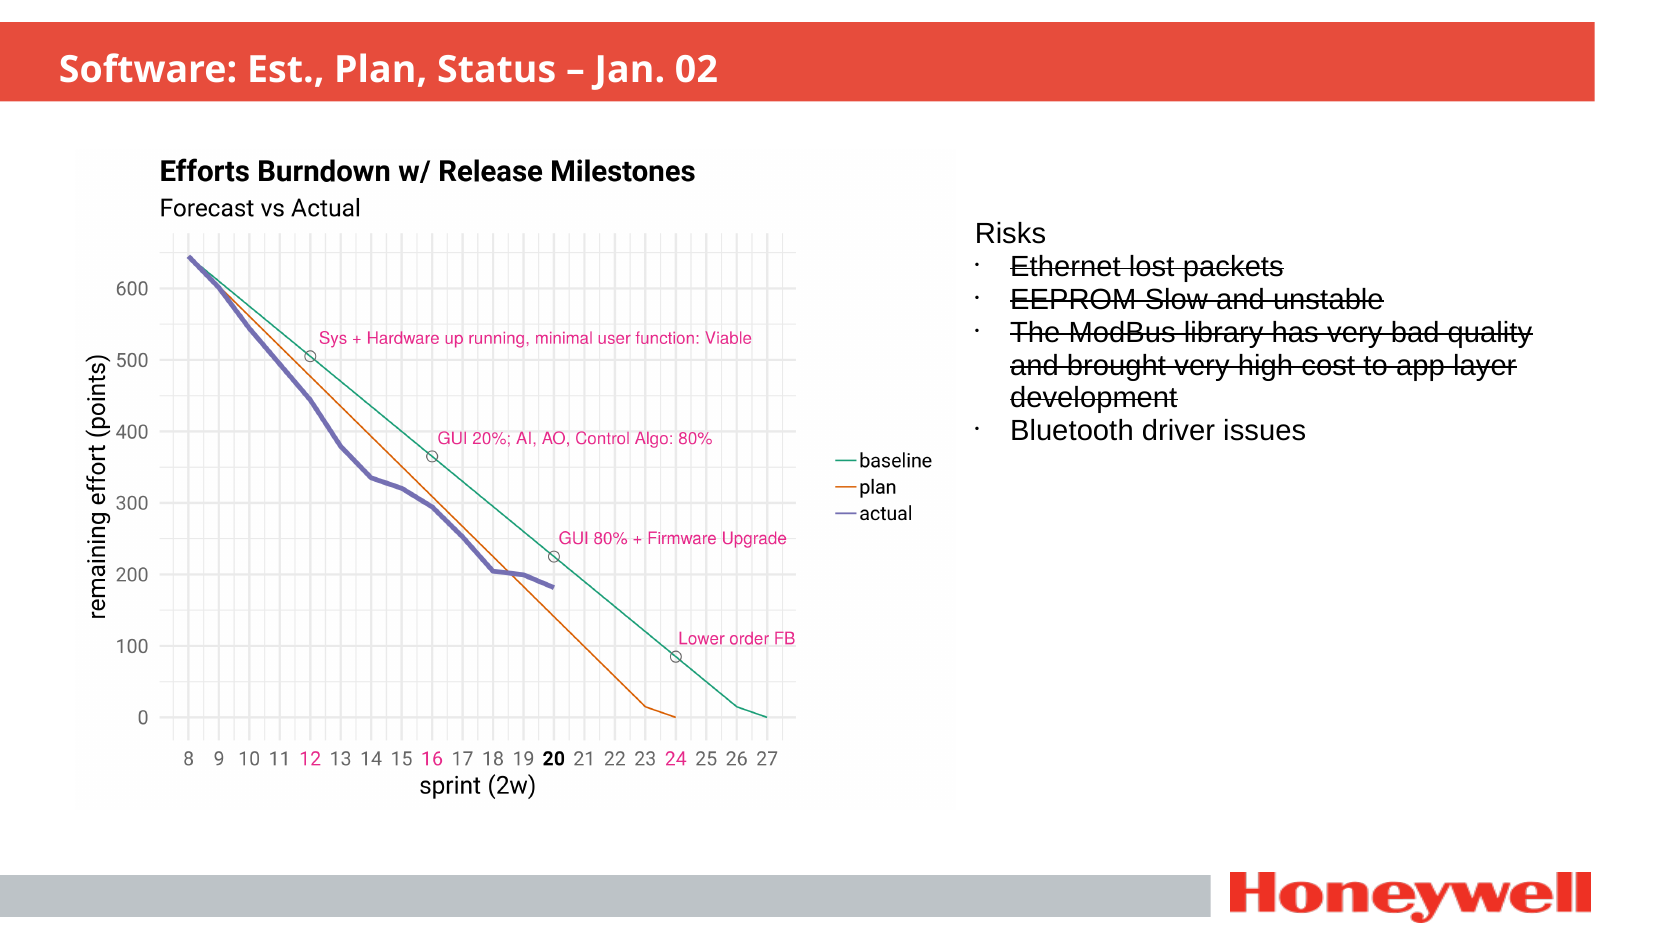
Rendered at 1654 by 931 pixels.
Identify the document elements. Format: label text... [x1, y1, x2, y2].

picture [1230, 872, 1591, 923]
picture [75, 149, 956, 811]
title Software: Est., Plan, Status – Jan. 02 [59, 44, 1595, 91]
text_box Risks Ethernet lost packets EEPROM Slow and unstable The ModBus library has very bad quality and brought very high cost to app layer development Bluetooth driver issues [960, 210, 1591, 455]
